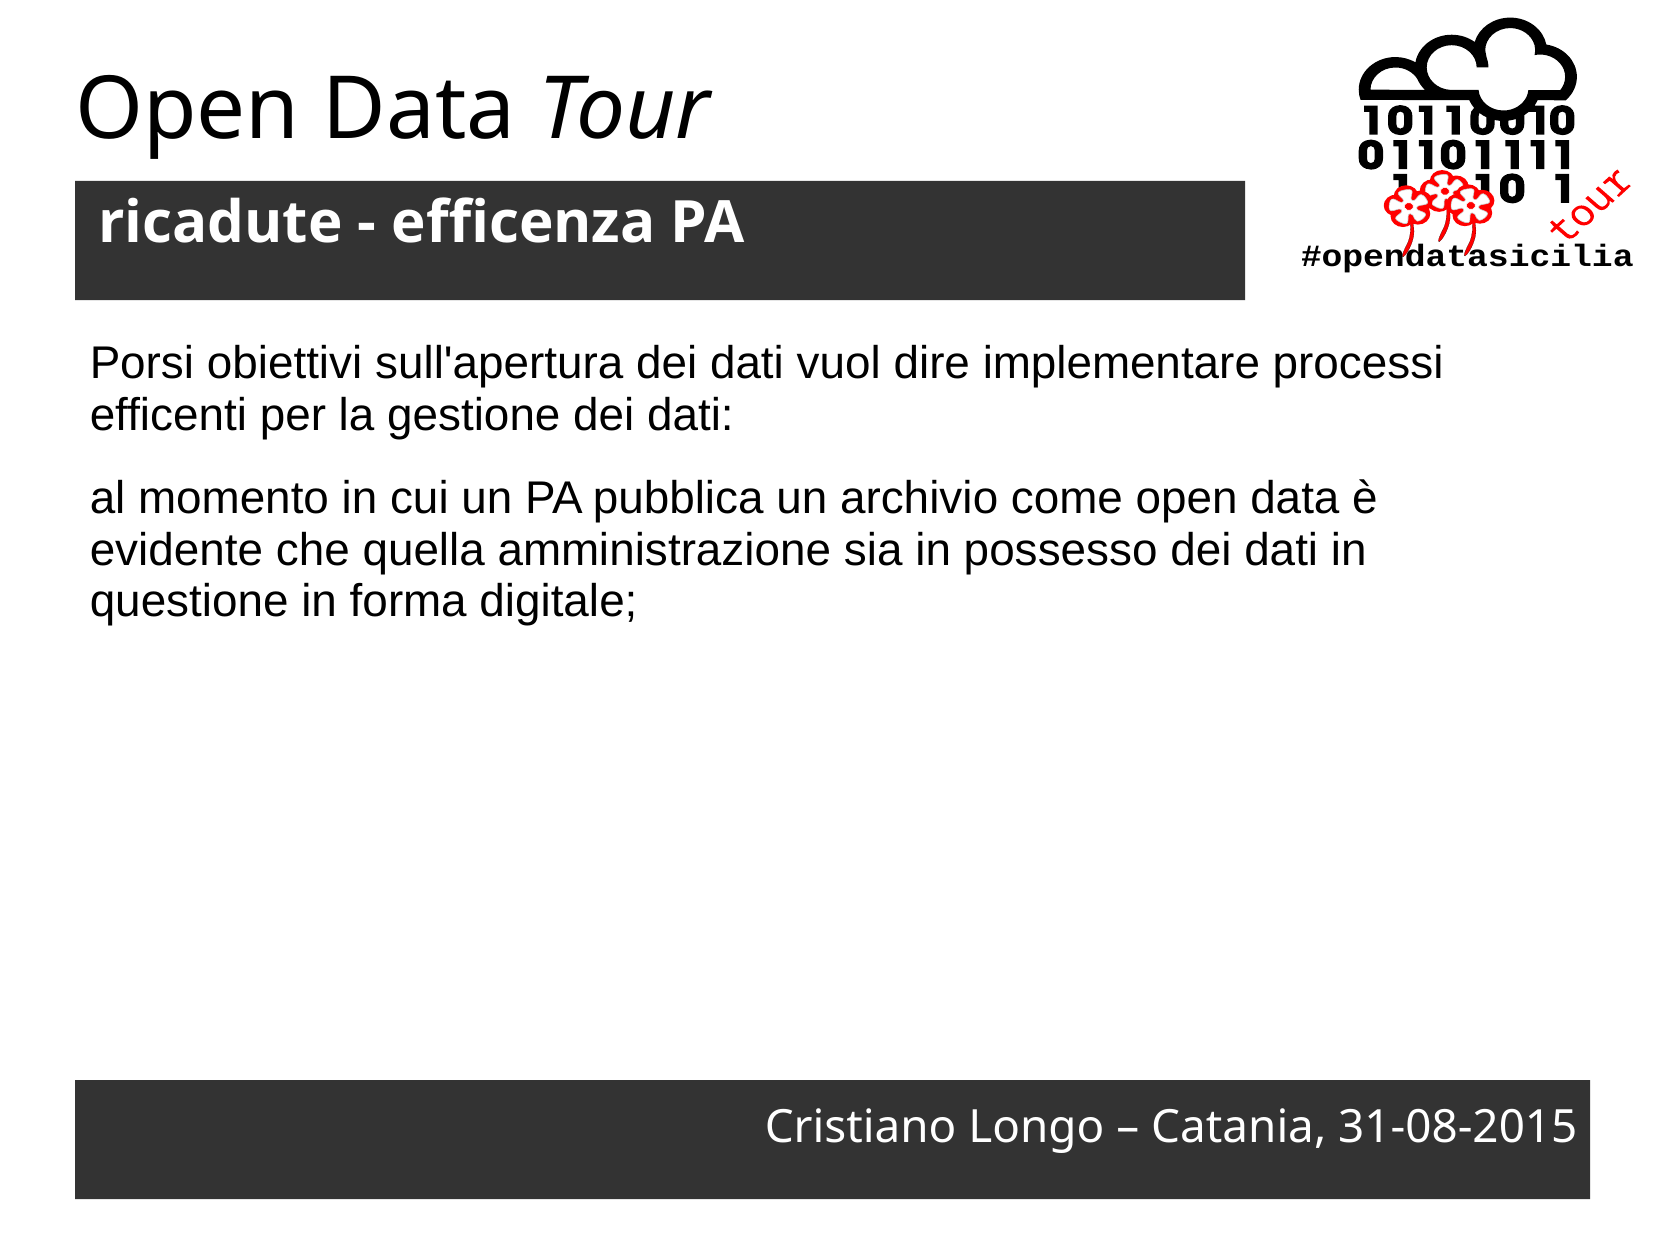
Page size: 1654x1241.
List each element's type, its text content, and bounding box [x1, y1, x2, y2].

list Cristiano Longo – Catania, 31-08-2015 [75, 1080, 1591, 1200]
list Open Data Tour [75, 45, 1246, 165]
list ricadute - efficenza PA [75, 180, 1246, 301]
picture [1302, 17, 1633, 273]
text_box al momento in cui un PA pubblica un archivio come open data è evidente che quella amministrazione sia in possesso dei dati in questione in forma digitale; [75, 465, 1574, 692]
text_box Porsi obiettivi sull'apertura dei dati vuol dire implementare processi efficenti per la gestione dei dati: [75, 330, 1591, 448]
